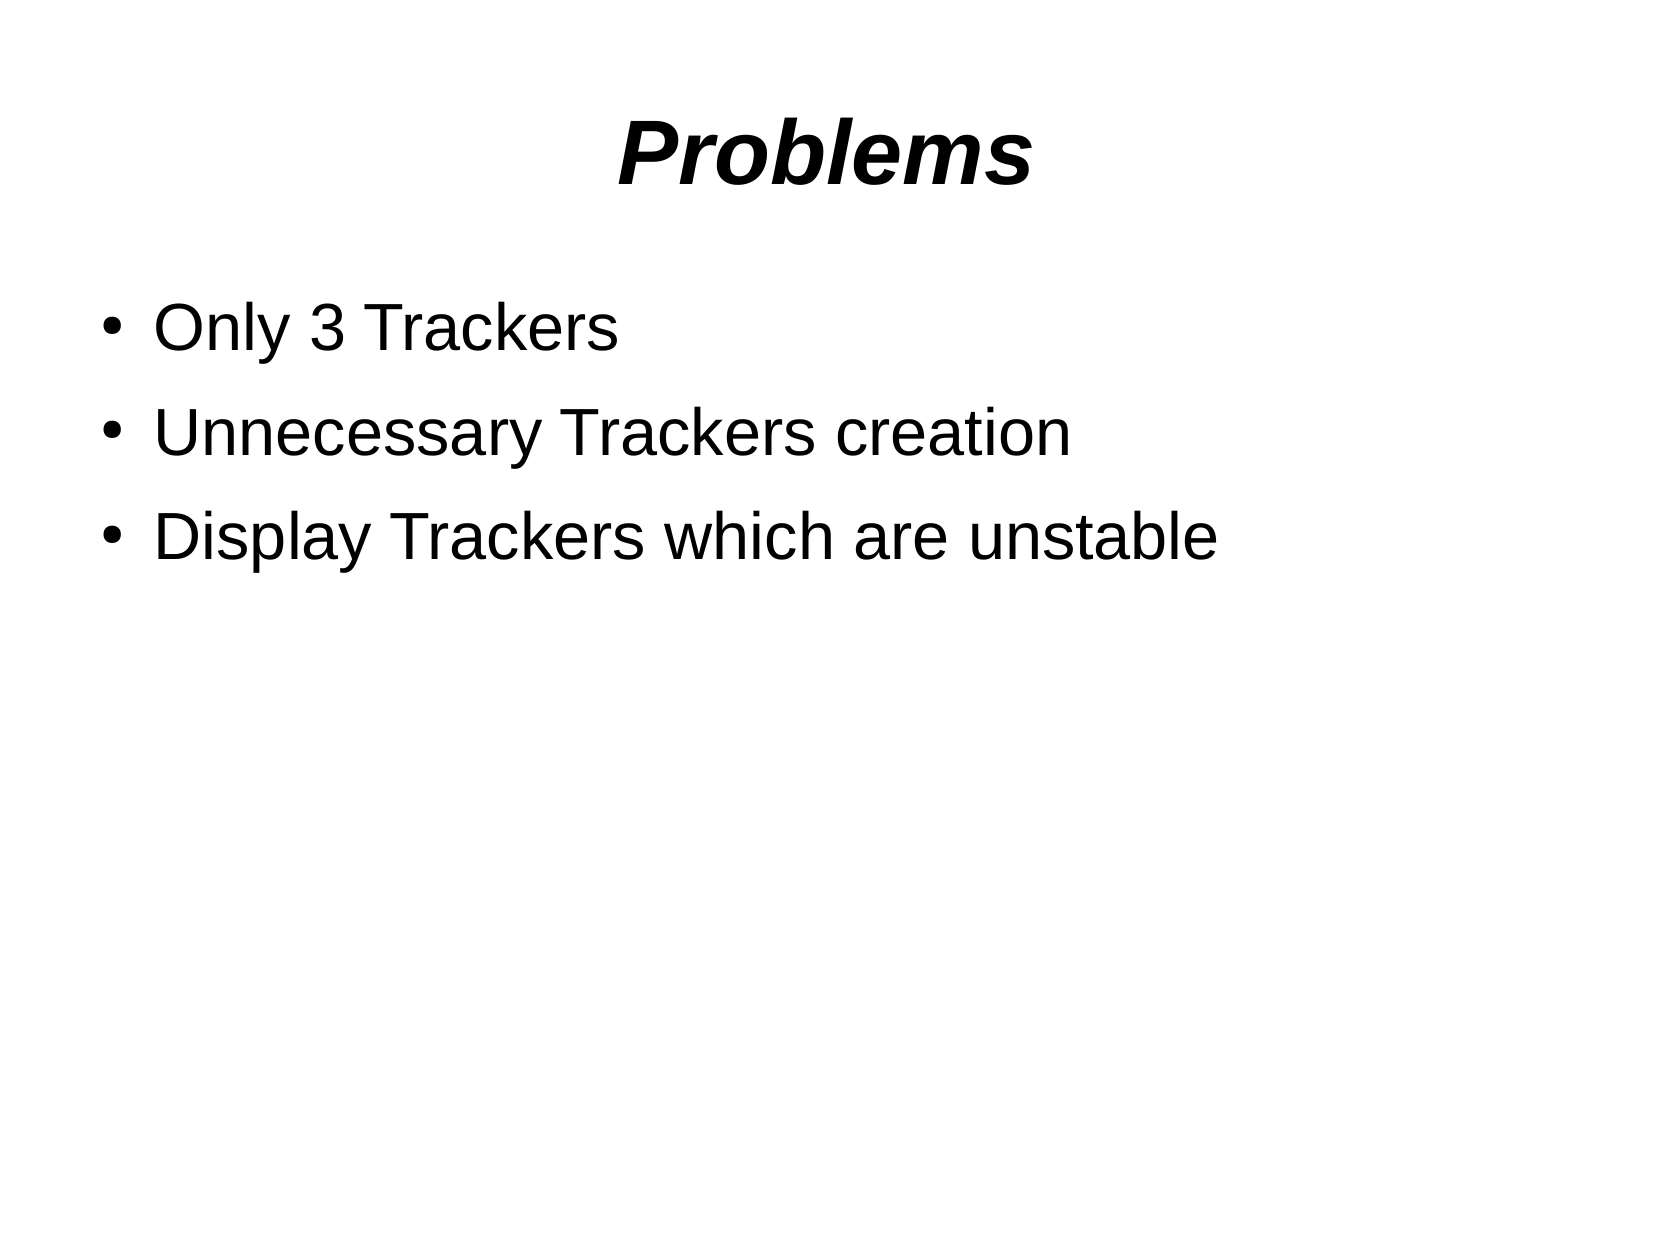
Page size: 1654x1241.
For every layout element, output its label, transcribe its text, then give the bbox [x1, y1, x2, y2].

list Only 3 Trackers Unnecessary Trackers creation Display Trackers which are unstable [82, 290, 1571, 1010]
title Problems [82, 49, 1571, 257]
